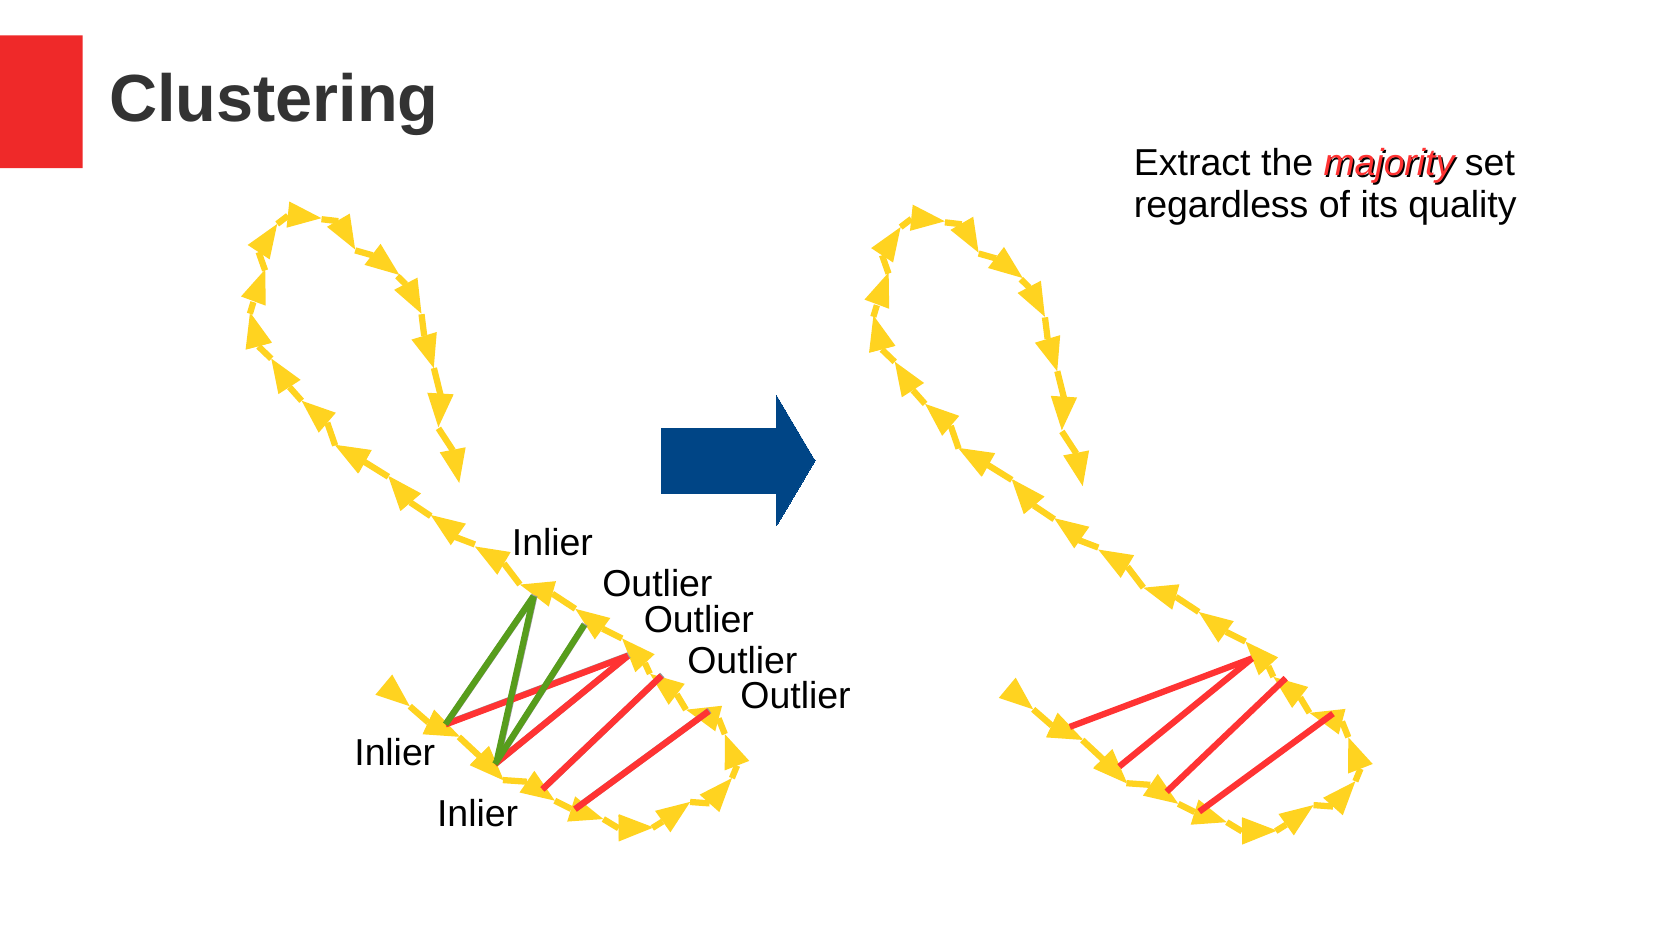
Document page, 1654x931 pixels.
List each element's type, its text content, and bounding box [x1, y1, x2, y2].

text_box [326, 213, 355, 250]
text_box [925, 404, 960, 436]
text_box [1241, 817, 1275, 845]
text_box [576, 609, 609, 640]
text_box [567, 805, 603, 822]
text_box [1348, 738, 1373, 774]
text_box [864, 274, 890, 309]
text_box [477, 745, 503, 780]
text_box Outlier [602, 555, 725, 621]
text_box [661, 395, 816, 526]
text_box [1093, 749, 1126, 784]
text_box Extract the majority set regardless of its quality [1133, 134, 1630, 276]
text_box [1199, 612, 1234, 643]
text_box Outlier [687, 631, 810, 697]
text_box [958, 448, 996, 477]
text_box [431, 515, 466, 546]
text_box [247, 224, 277, 260]
text_box [1246, 641, 1279, 676]
text_box [439, 447, 466, 484]
text_box [428, 709, 445, 724]
text_box [388, 476, 422, 511]
text_box [869, 318, 896, 353]
text_box [1195, 799, 1204, 809]
text_box [1017, 280, 1045, 317]
text_box [1190, 808, 1226, 825]
text_box Outlier [740, 667, 863, 733]
text_box [1278, 805, 1313, 836]
text_box [1055, 518, 1090, 549]
text_box [871, 227, 901, 263]
text_box [302, 401, 336, 433]
text_box [909, 204, 945, 231]
text_box [1050, 395, 1078, 431]
text_box [895, 362, 925, 398]
text_box [245, 314, 272, 350]
text_box [724, 735, 750, 771]
text_box [1310, 708, 1346, 735]
text_box [527, 770, 543, 785]
text_box [699, 778, 732, 813]
text_box [622, 638, 653, 673]
text_box [950, 216, 979, 253]
text_box [520, 581, 557, 607]
text_box Inlier [354, 724, 477, 790]
text_box [364, 243, 399, 275]
text_box [572, 796, 580, 805]
text_box [1063, 450, 1090, 487]
text_box [686, 707, 707, 717]
text_box [286, 201, 321, 228]
text_box [1046, 712, 1083, 740]
text_box [987, 246, 1022, 278]
text_box [375, 674, 410, 706]
text_box [1098, 549, 1135, 578]
text_box [1142, 773, 1178, 804]
text_box [1034, 335, 1061, 371]
text_box Clustering [94, 46, 473, 142]
text_box [411, 332, 437, 368]
text_box [394, 277, 422, 314]
text_box [475, 546, 511, 575]
text_box Inlier [437, 785, 559, 851]
text_box [241, 271, 266, 306]
text_box [657, 678, 685, 705]
text_box [427, 392, 454, 427]
text_box [655, 801, 690, 833]
text_box Outlier [643, 590, 766, 656]
text_box [618, 814, 652, 842]
text_box [1323, 781, 1356, 816]
text_box [1012, 479, 1045, 515]
text_box [1143, 584, 1180, 610]
text_box [335, 445, 372, 474]
text_box [1280, 681, 1309, 708]
text_box [998, 677, 1033, 709]
text_box [271, 359, 301, 395]
text_box Inlier [511, 513, 634, 579]
text_box [701, 705, 723, 732]
